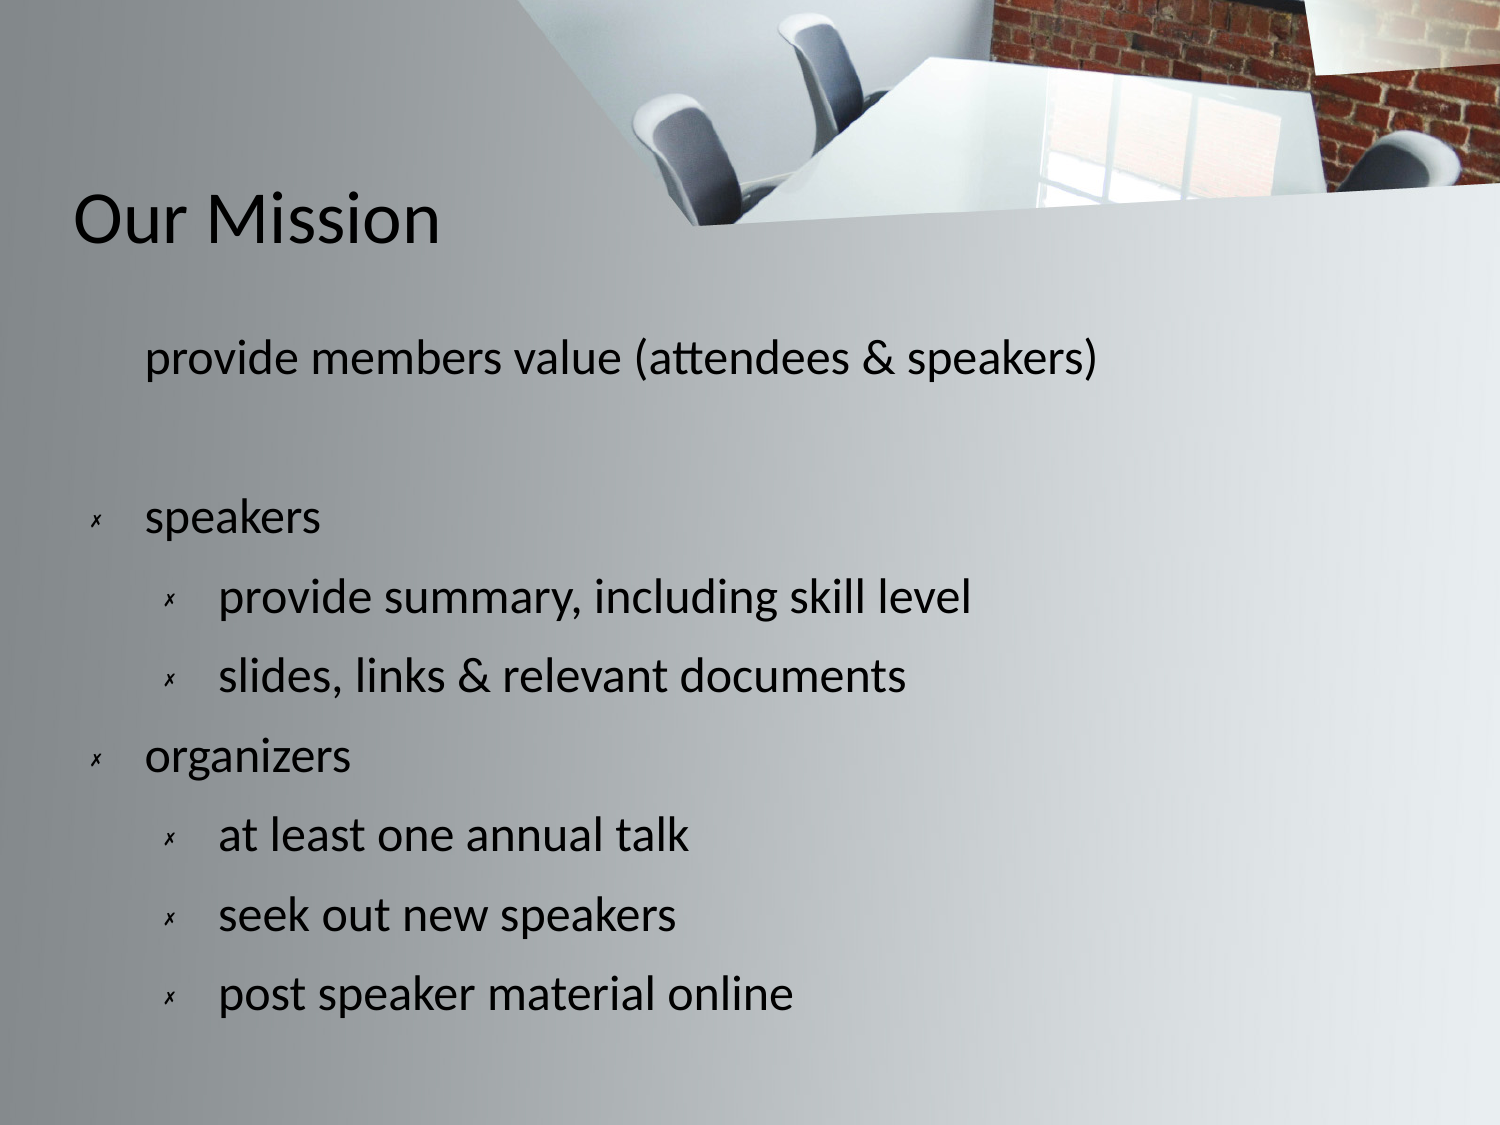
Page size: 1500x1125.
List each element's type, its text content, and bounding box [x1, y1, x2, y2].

picture [0, 0, 1500, 1125]
list provide members value (attendees & speakers) speakers provide summary, including skill level slides, links & relevant documents organizers at least one annual talk seek out new speakers post speaker material online [73, 337, 1427, 1039]
title Our Mission [73, 111, 826, 337]
